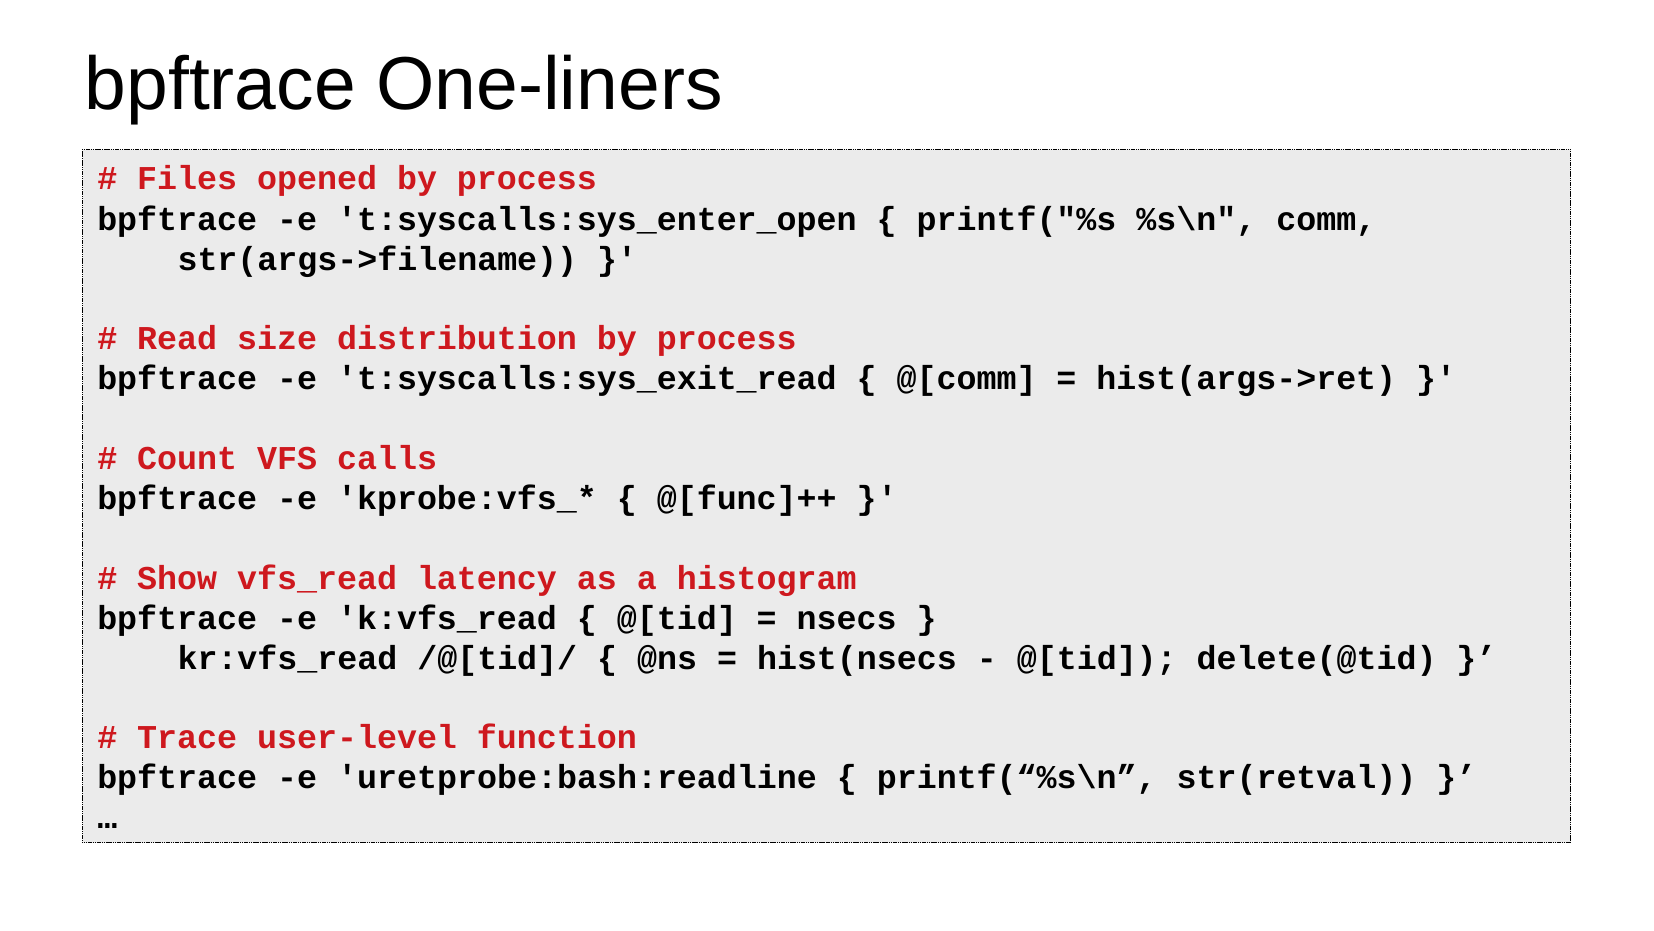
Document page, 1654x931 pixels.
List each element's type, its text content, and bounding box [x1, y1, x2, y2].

title bpftrace One-liners [64, 20, 1554, 139]
text_box # Files opened by process bpftrace -e 't:syscalls:sys_enter_open { printf("%s %s\n", comm, str(args->filename)) }' # Read size distribution by process bpftrace -e 't:syscalls:sys_exit_read { @[comm] = hist(args->ret) }' # Count VFS calls bpftrace -e 'kprobe:vfs_* { @[func]++ }' # Show vfs_read latency as a histogram bpftrace -e 'k:vfs_read { @[tid] = nsecs } kr:vfs_read /@[tid]/ { @ns = hist(nsecs - @[tid]); delete(@tid) }’ # Trace user-level function bpftrace -e 'uretprobe:bash:readline { printf(“%s\n”, str(retval)) }’ … [82, 149, 1571, 843]
